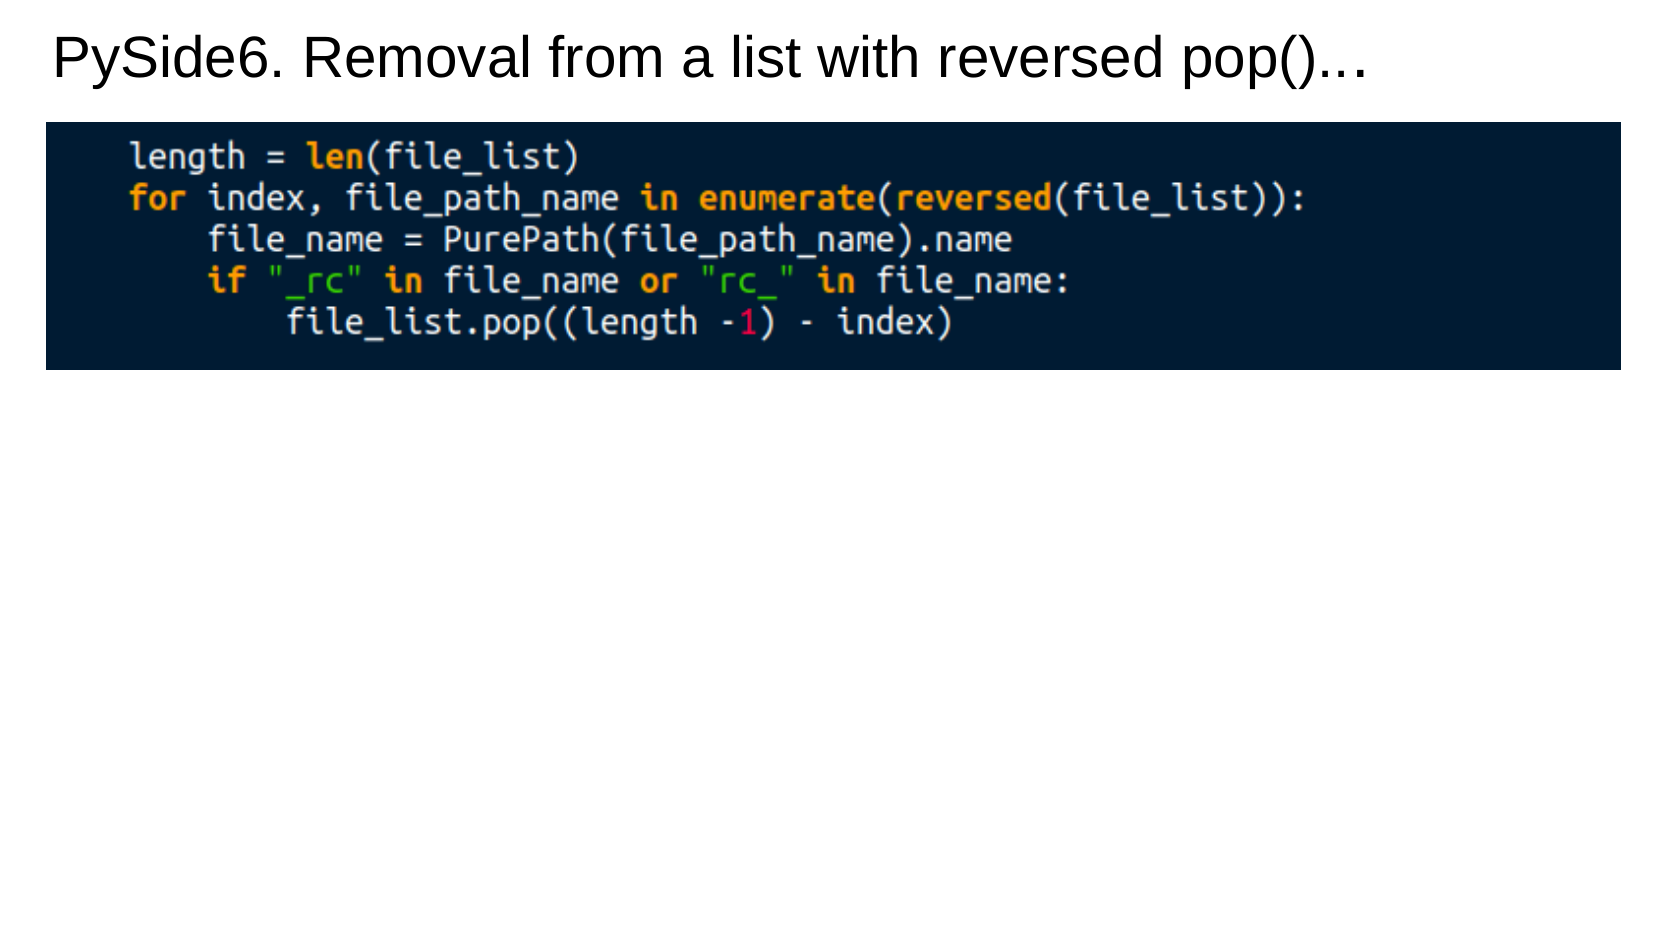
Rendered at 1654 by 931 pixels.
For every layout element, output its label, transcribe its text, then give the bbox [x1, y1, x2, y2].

text_box PySide6. Removal from a list with reversed pop()... [52, 17, 1541, 92]
picture [46, 122, 1621, 370]
